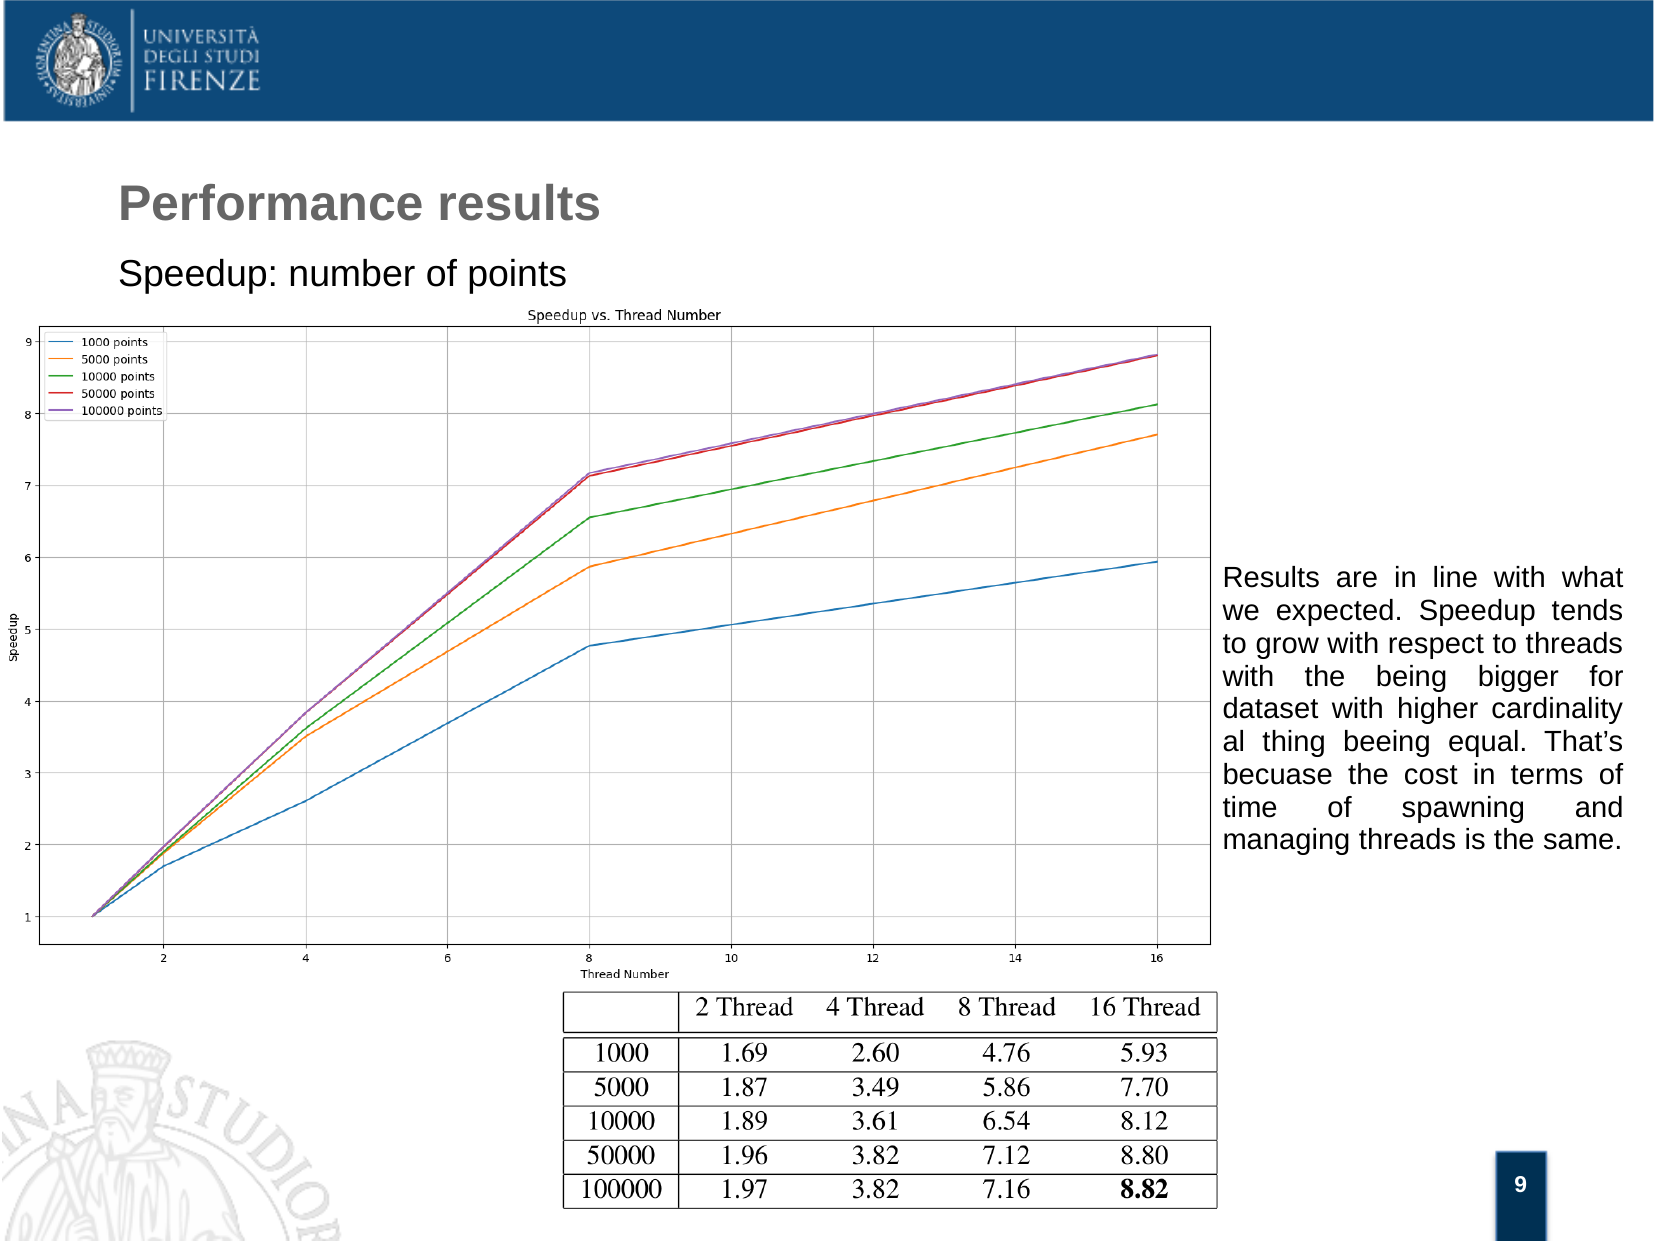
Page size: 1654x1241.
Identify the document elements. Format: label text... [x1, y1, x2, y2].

picture [1, 0, 1654, 1241]
text_box Performance results Speedup: number of points [118, 147, 981, 295]
text_box 9 [1505, 1160, 1536, 1208]
text_box Results are in line with what we expected. Speedup tends to grow with respect to threads with the being bigger for dataset with higher cardinality al thing beeing equal. That’s becuase the cost in terms of time of spawning and managing threads is the same. [1222, 206, 1625, 1211]
